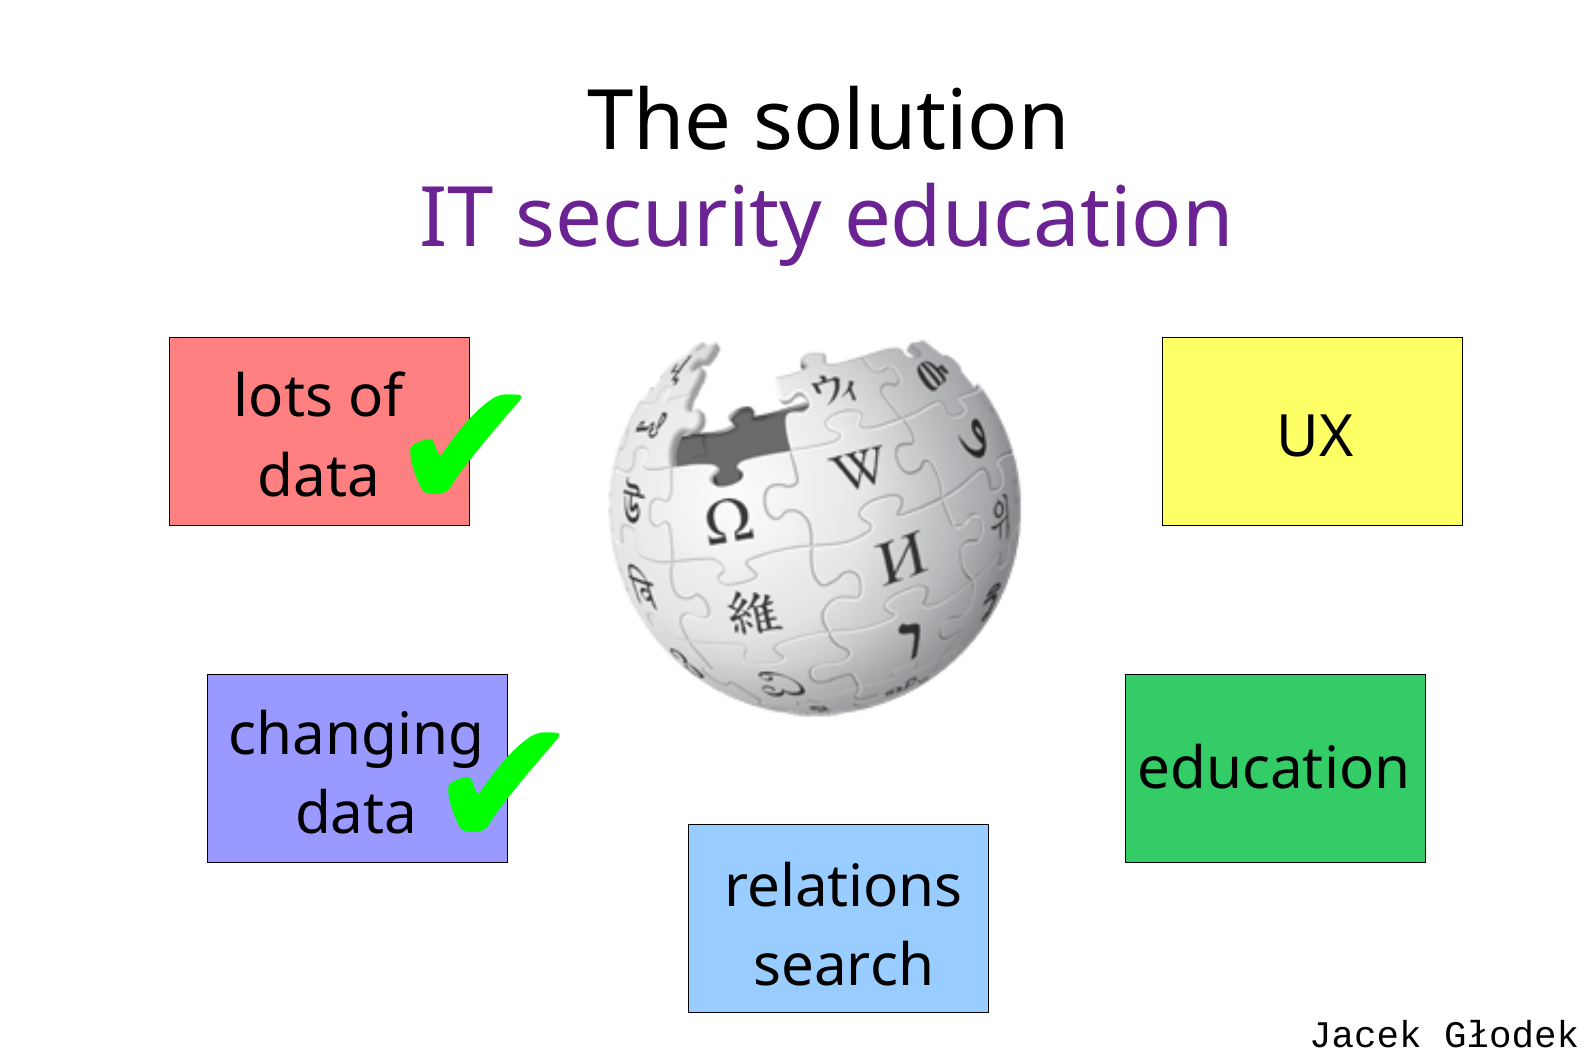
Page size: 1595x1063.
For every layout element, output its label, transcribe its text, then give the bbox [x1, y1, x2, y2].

text_box ✔ [412, 675, 563, 1063]
text_box relations search [637, 836, 1051, 995]
text_box The solution [323, 53, 1335, 170]
text_box [1125, 674, 1426, 718]
text_box lots of data [150, 347, 375, 526]
text_box ✔ [375, 337, 605, 601]
text_box [169, 337, 375, 347]
picture [605, 313, 1049, 747]
text_box [207, 674, 508, 684]
text_box education [1067, 718, 1481, 805]
text_box [688, 995, 989, 1013]
text_box [1125, 805, 1426, 863]
text_box UX [1183, 386, 1447, 500]
text_box Jacek Głodek [1294, 1008, 1595, 1063]
text_box [1162, 337, 1463, 526]
text_box changing data [187, 684, 412, 863]
text_box IT security education [321, 150, 1333, 328]
text_box [688, 824, 989, 836]
